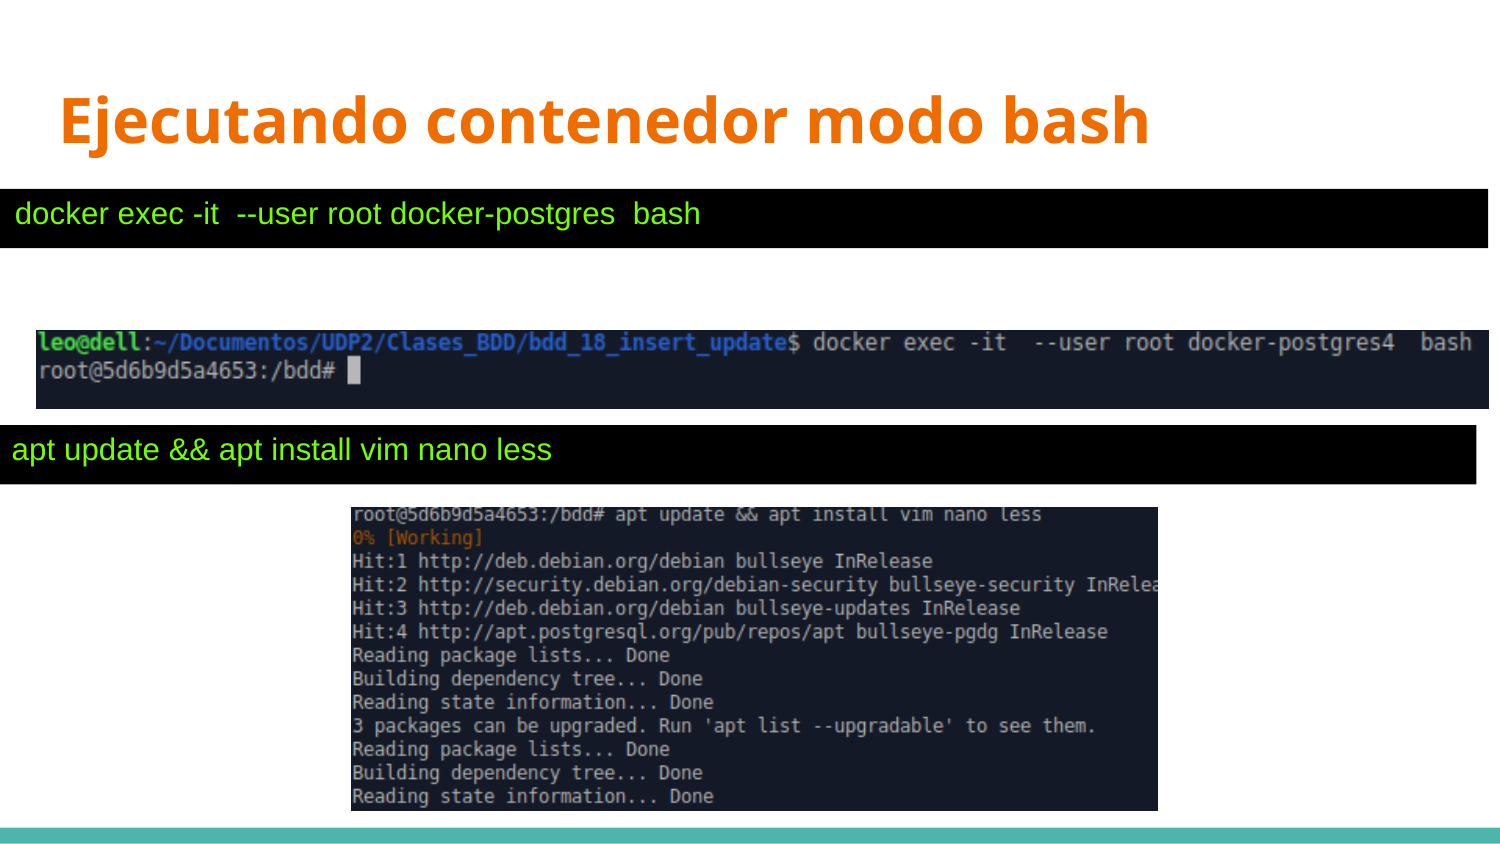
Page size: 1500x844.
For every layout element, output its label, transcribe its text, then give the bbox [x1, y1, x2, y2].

title Ejecutando contenedor modo bash [43, 61, 1441, 178]
text_box apt update && apt install vim nano less [0, 425, 1477, 485]
picture [36, 330, 1489, 409]
picture [351, 507, 1158, 811]
text_box docker exec -it --user root docker-postgres bash [0, 188, 1489, 249]
